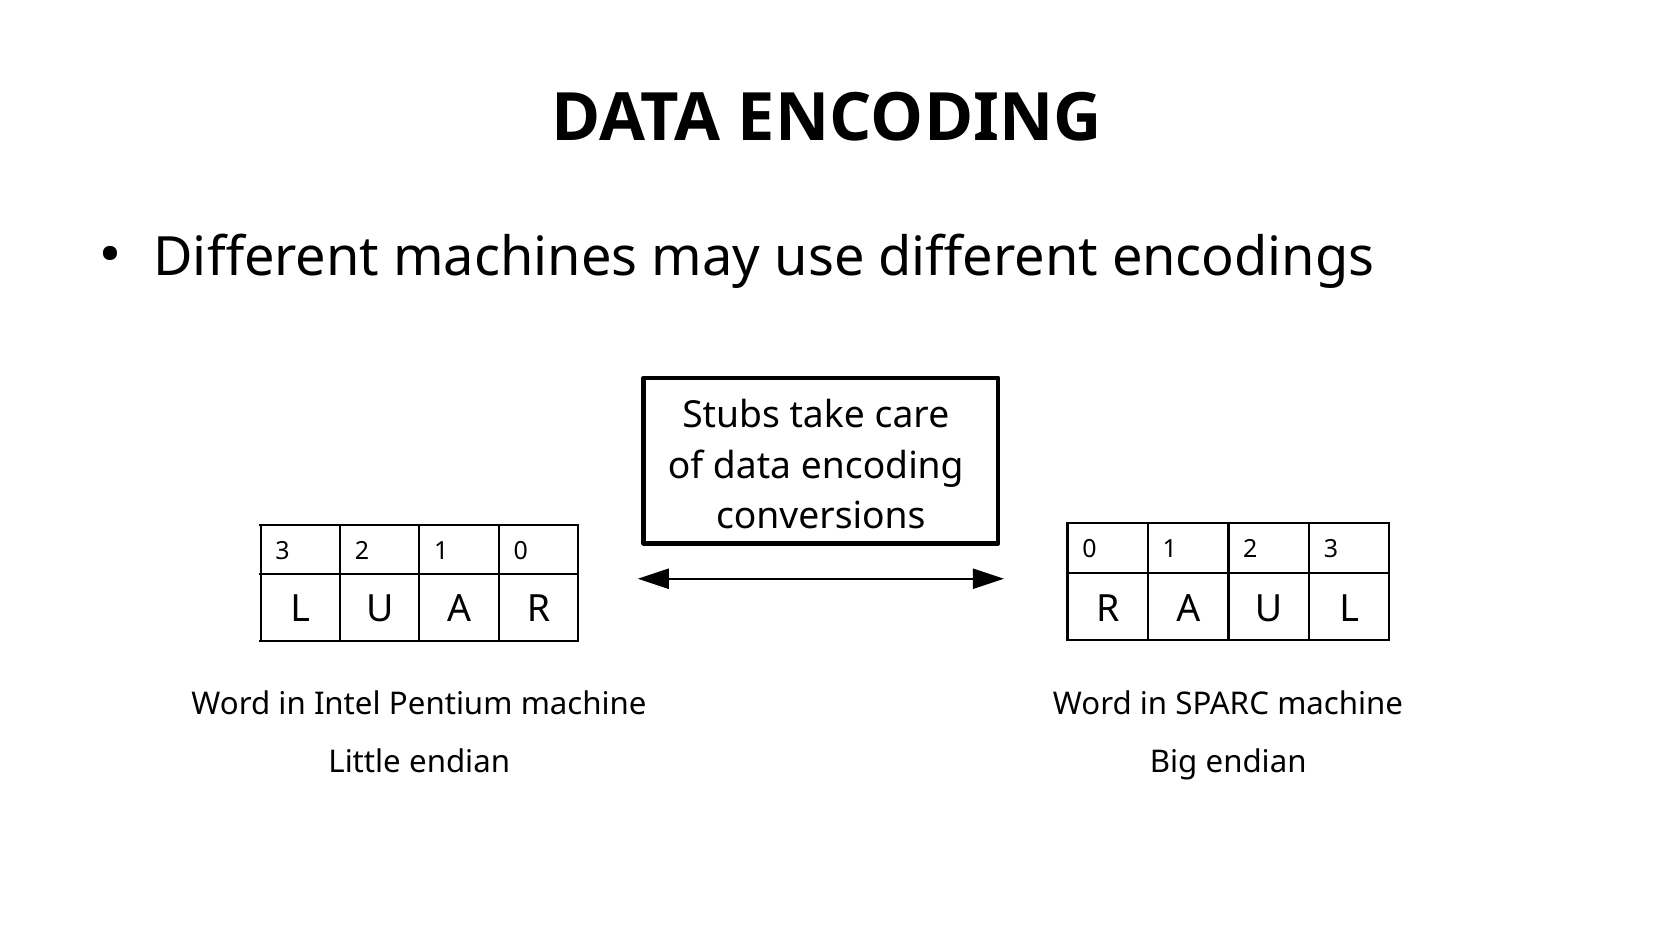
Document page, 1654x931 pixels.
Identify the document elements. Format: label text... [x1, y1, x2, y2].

table_cell R [500, 575, 577, 640]
table_header 2 [341, 526, 418, 573]
list Different machines may use different encodings [82, 217, 1571, 757]
table_cell L [1310, 574, 1388, 639]
text_box Word in Intel Pentium machine Little endian [147, 673, 691, 778]
table_header 1 [420, 526, 498, 573]
table_header 0 [1069, 524, 1147, 572]
table_cell U [1230, 574, 1308, 639]
table_cell A [420, 575, 498, 640]
table_cell U [341, 575, 418, 640]
table_cell L [262, 575, 339, 640]
table_cell A [1149, 574, 1227, 639]
table_header 0 [500, 526, 577, 573]
table_header 3 [1310, 524, 1388, 572]
text_box Word in SPARC machine Big endian [956, 673, 1501, 778]
text_box Stubs take care of data encoding conversions [643, 377, 999, 544]
table_header 1 [1149, 524, 1227, 572]
table_header 2 [1230, 524, 1308, 572]
table_header 3 [262, 526, 339, 573]
table_cell R [1069, 574, 1147, 639]
title DATA ENCODING [82, 36, 1571, 193]
